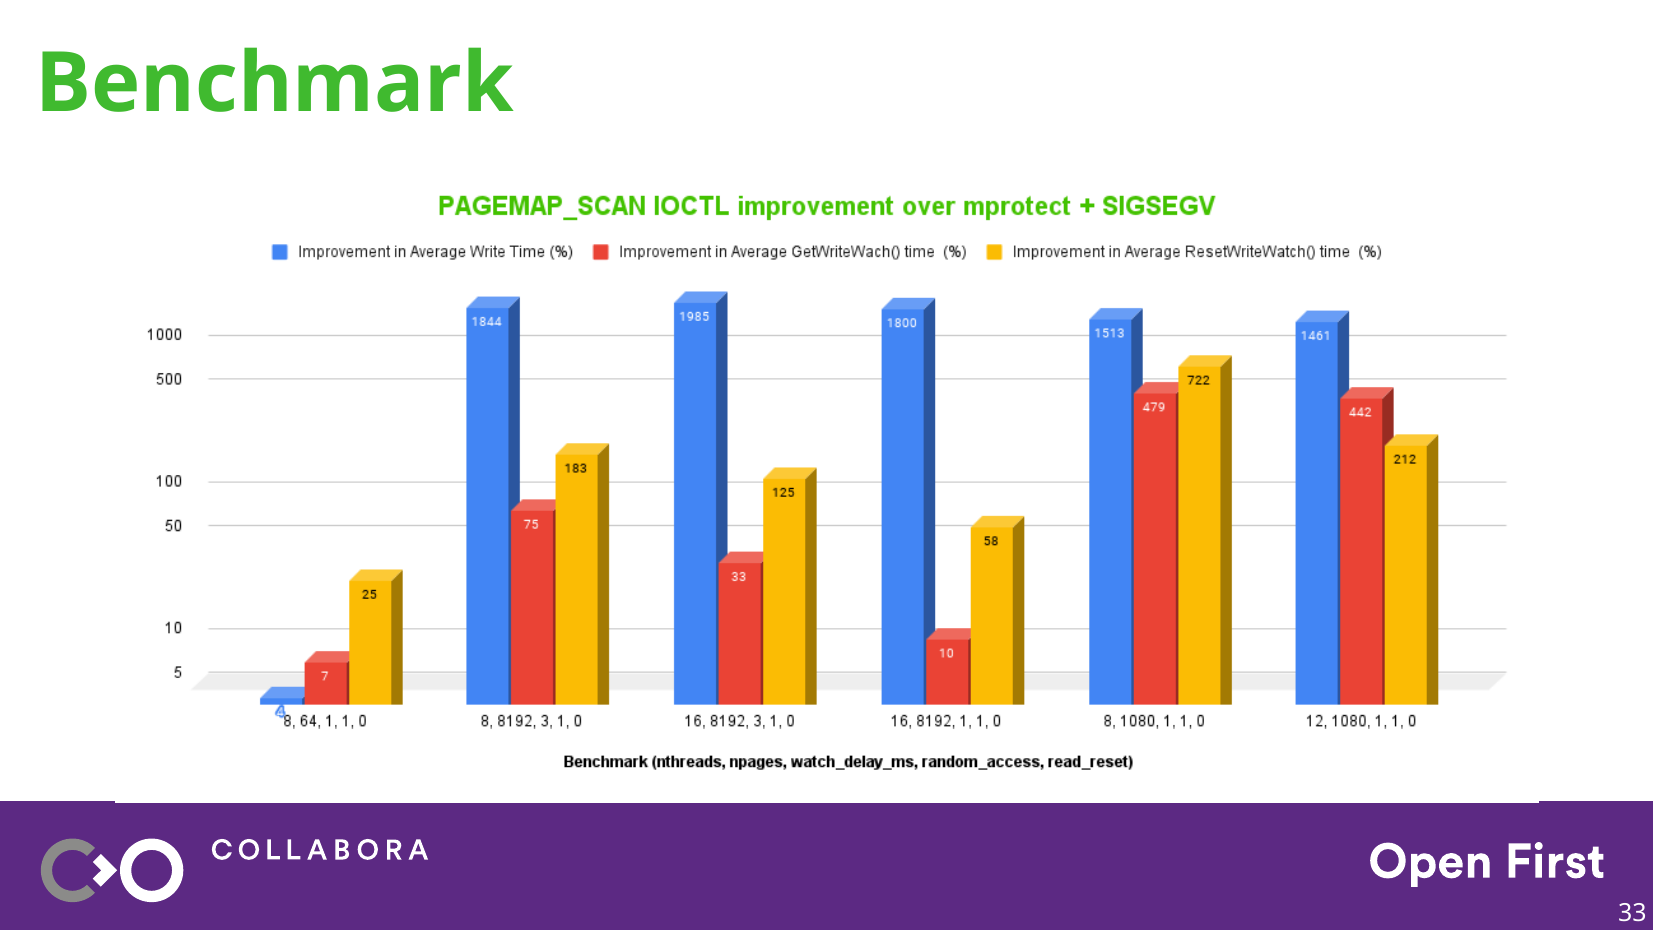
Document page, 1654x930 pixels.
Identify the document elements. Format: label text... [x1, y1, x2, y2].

picture [115, 159, 1539, 803]
title Benchmark [35, 28, 1608, 192]
